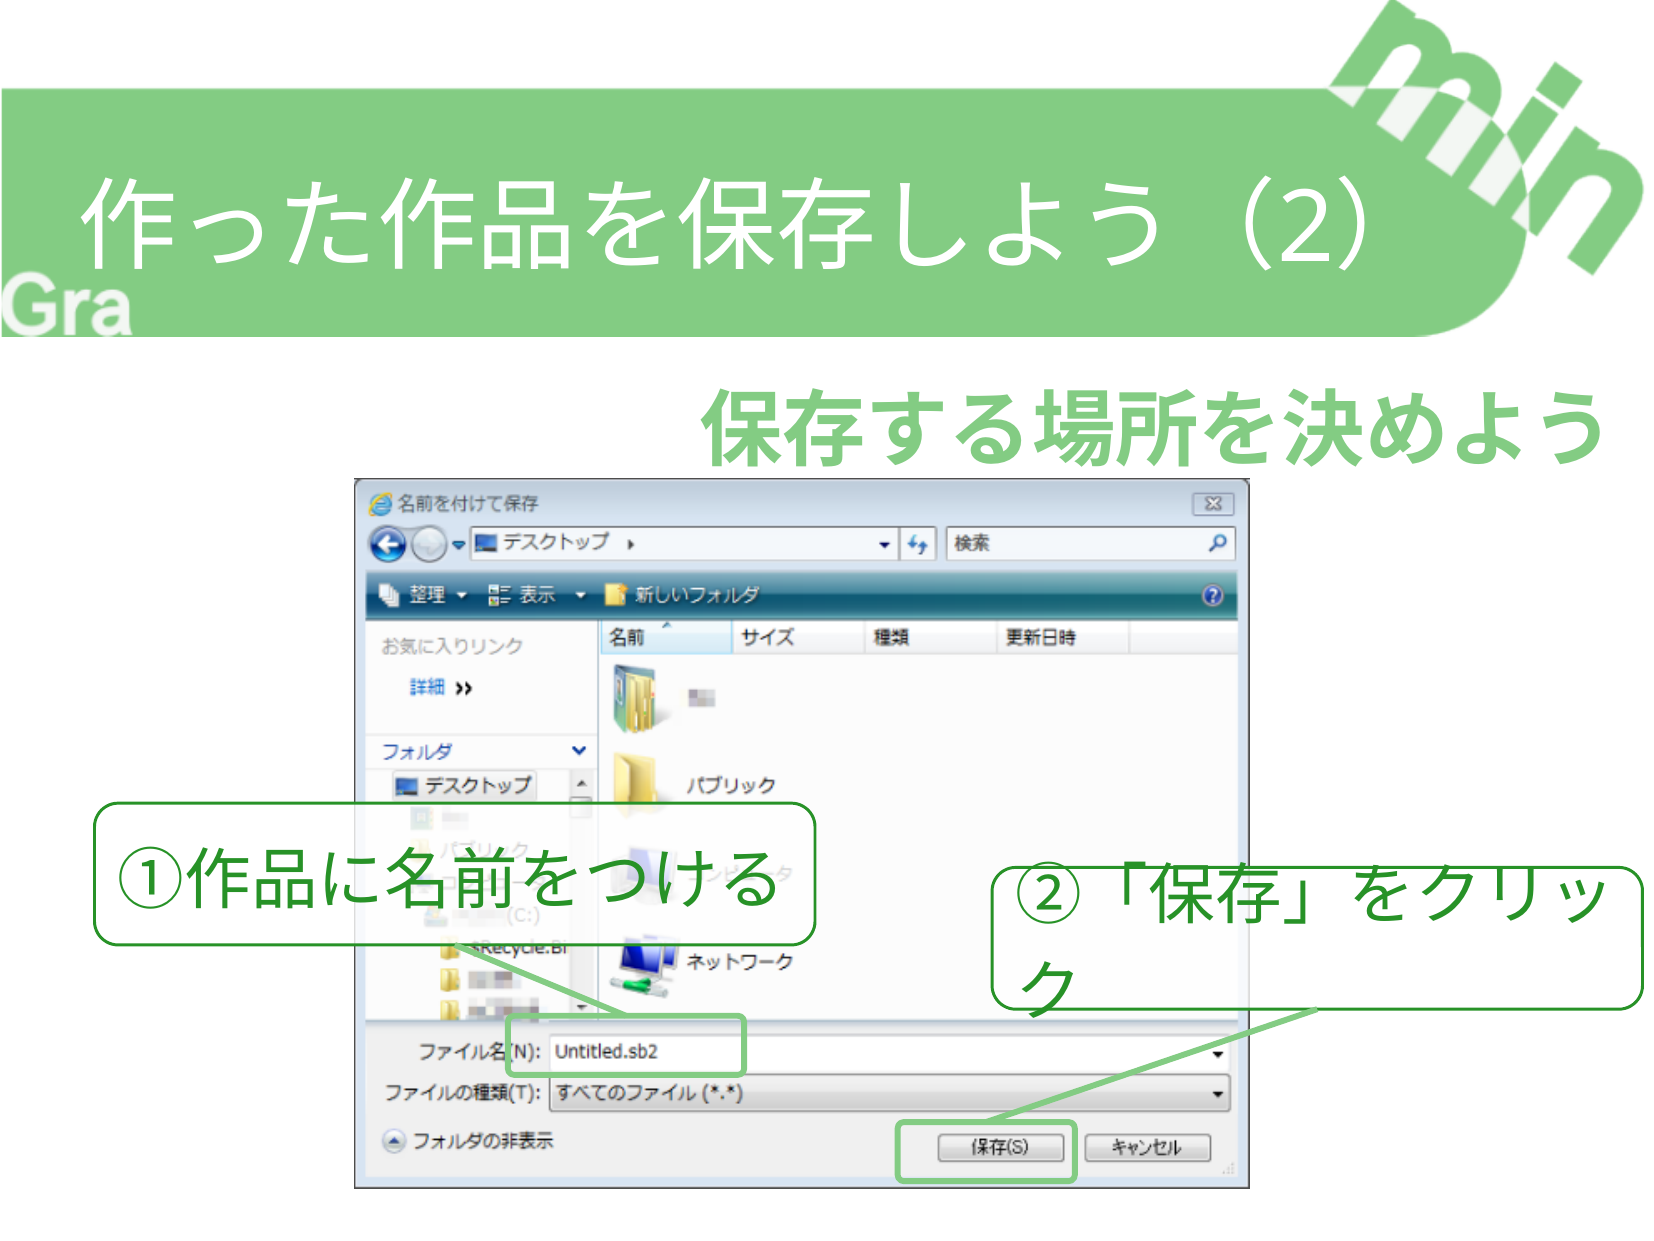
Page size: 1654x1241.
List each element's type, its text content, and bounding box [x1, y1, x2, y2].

text_box ②「保存」をクリック [992, 867, 1643, 1010]
title 作った作品を保存しよう（2） [11, 134, 1501, 303]
text_box ②「保存」をクリック [1019, 867, 1077, 922]
picture [354, 487, 1250, 1189]
text_box ②「保存」をクリック [1178, 870, 1203, 882]
picture [511, 1019, 741, 1071]
picture [901, 1126, 1071, 1178]
text_box 保存する場所を決めよう [35, 355, 1630, 487]
picture [1, 0, 1654, 337]
text_box ①作品に名前をつける [94, 803, 816, 945]
